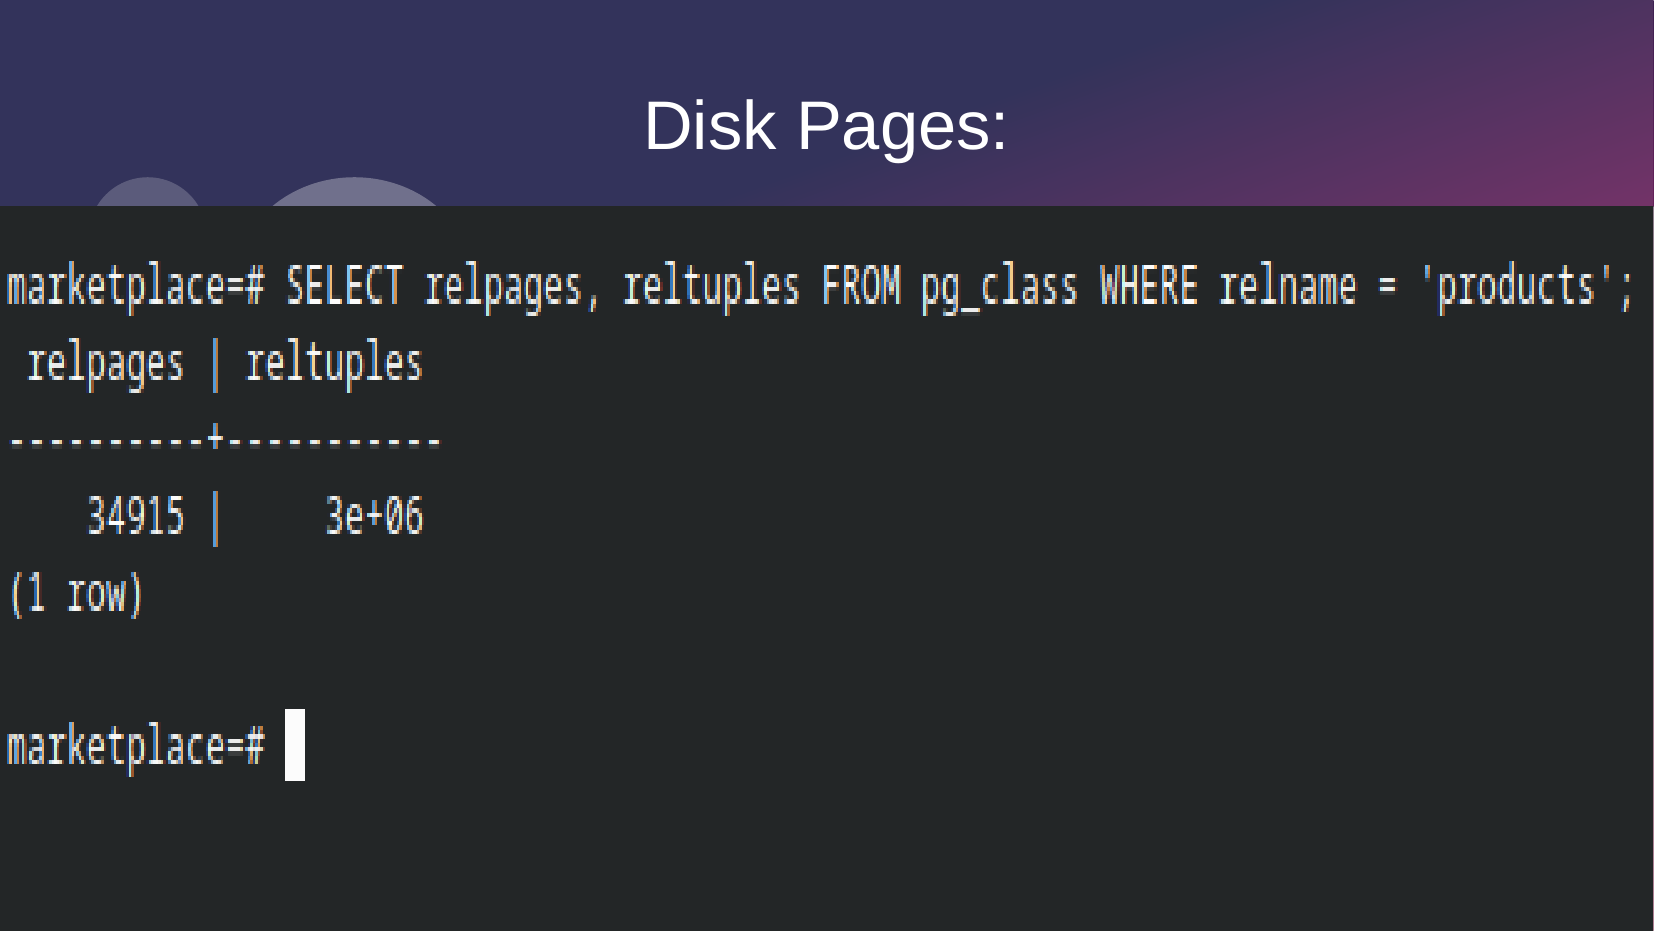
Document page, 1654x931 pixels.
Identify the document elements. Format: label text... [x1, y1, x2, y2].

title Disk Pages: [88, 44, 1565, 206]
picture [0, 206, 1654, 931]
